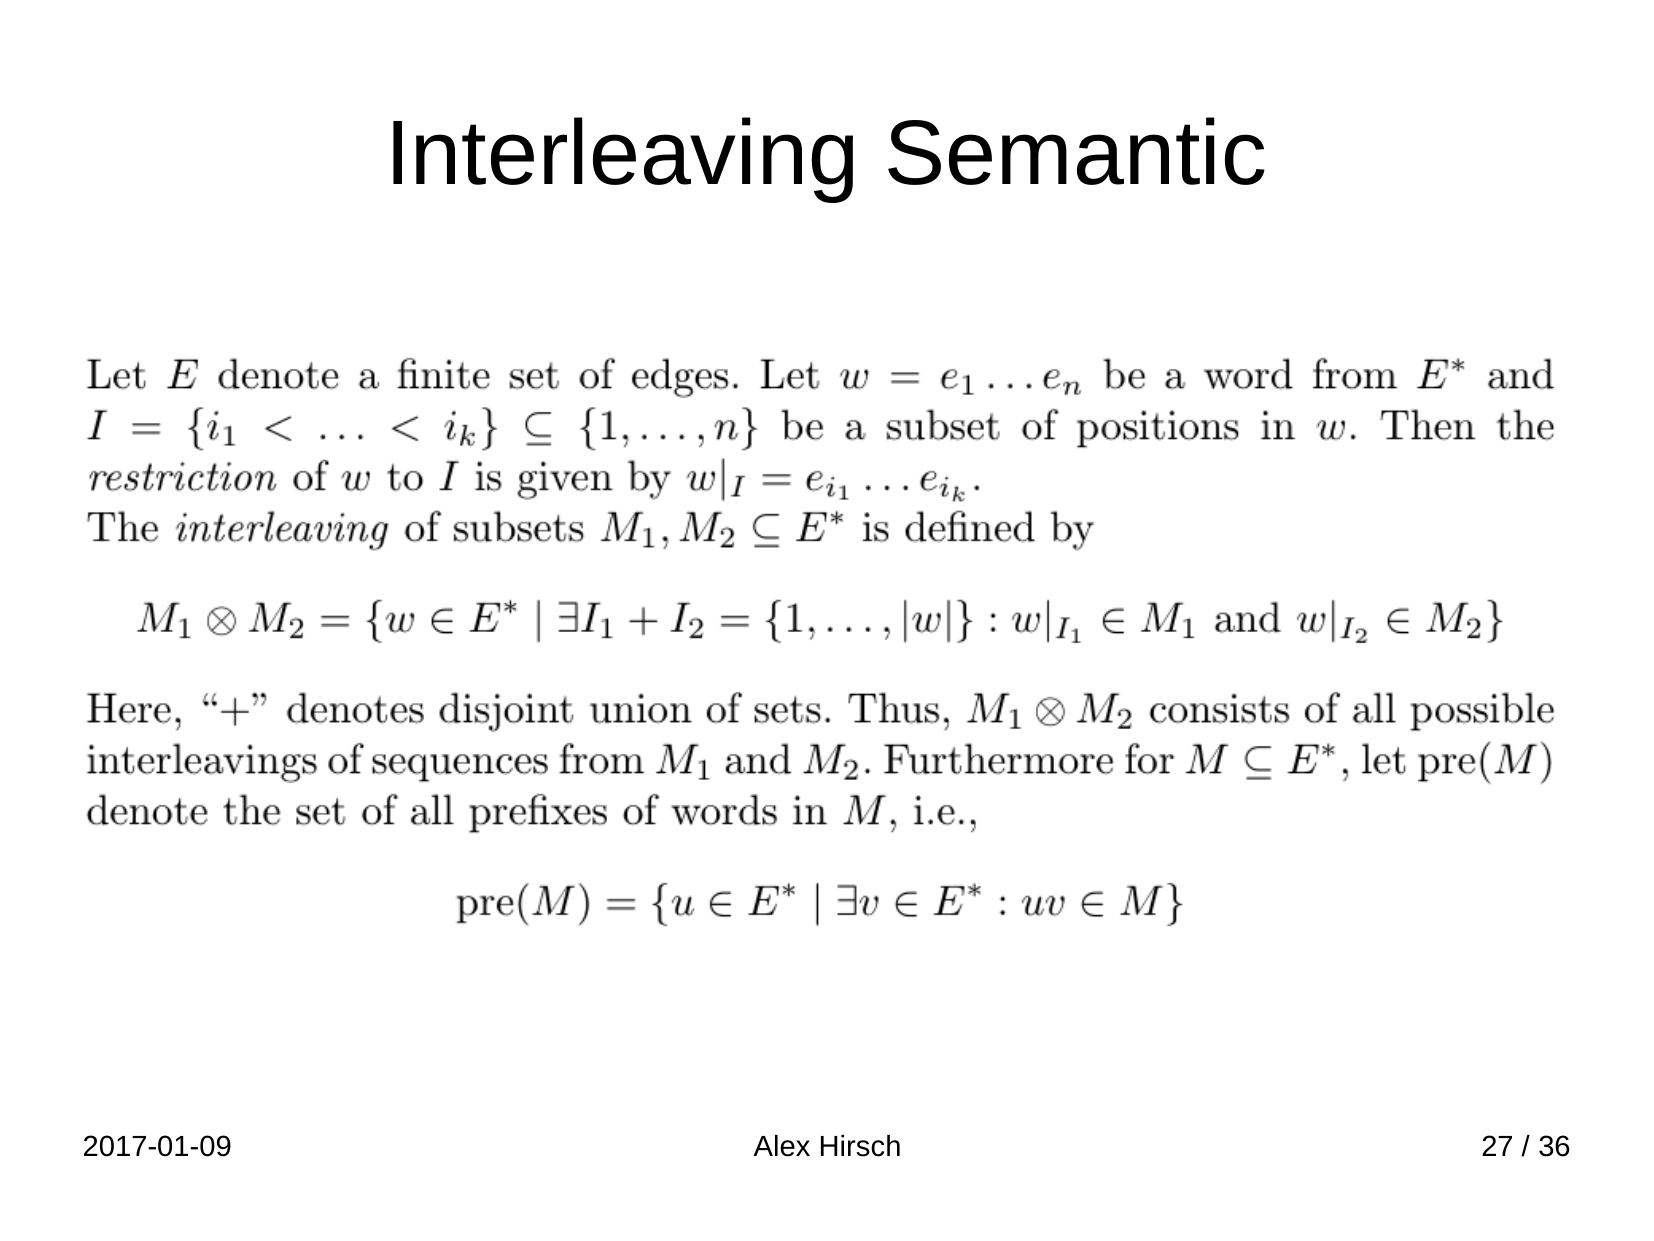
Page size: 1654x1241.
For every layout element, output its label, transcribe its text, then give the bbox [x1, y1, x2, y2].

title Interleaving Semantic [82, 49, 1571, 257]
picture [82, 352, 1571, 948]
